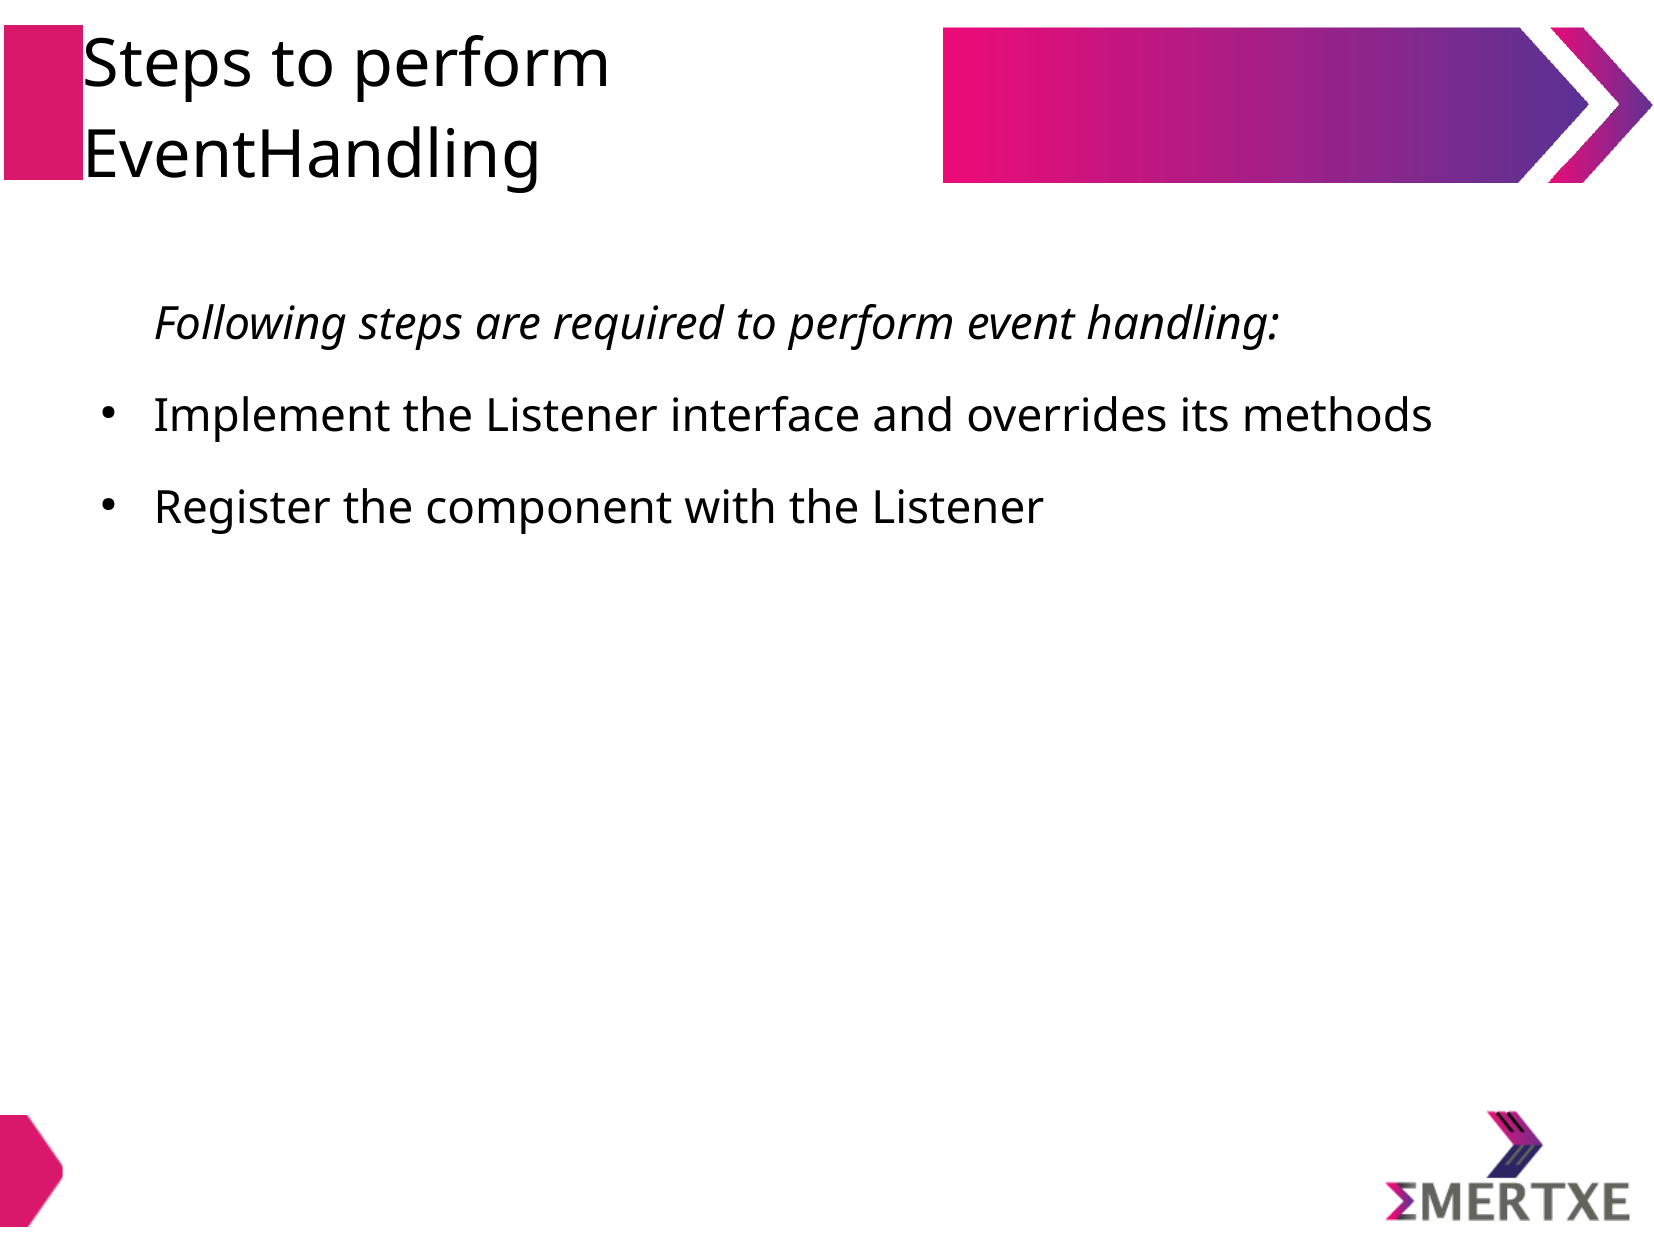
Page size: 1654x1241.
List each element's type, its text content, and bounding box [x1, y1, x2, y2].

title Steps to perform EventHandling [82, 2, 1571, 210]
list Following steps are required to perform event handling: Implement the Listener interface and overrides its methods Register the component with the Listener [82, 290, 1571, 1010]
picture [1571, 27, 1653, 183]
picture [1385, 1107, 1631, 1221]
